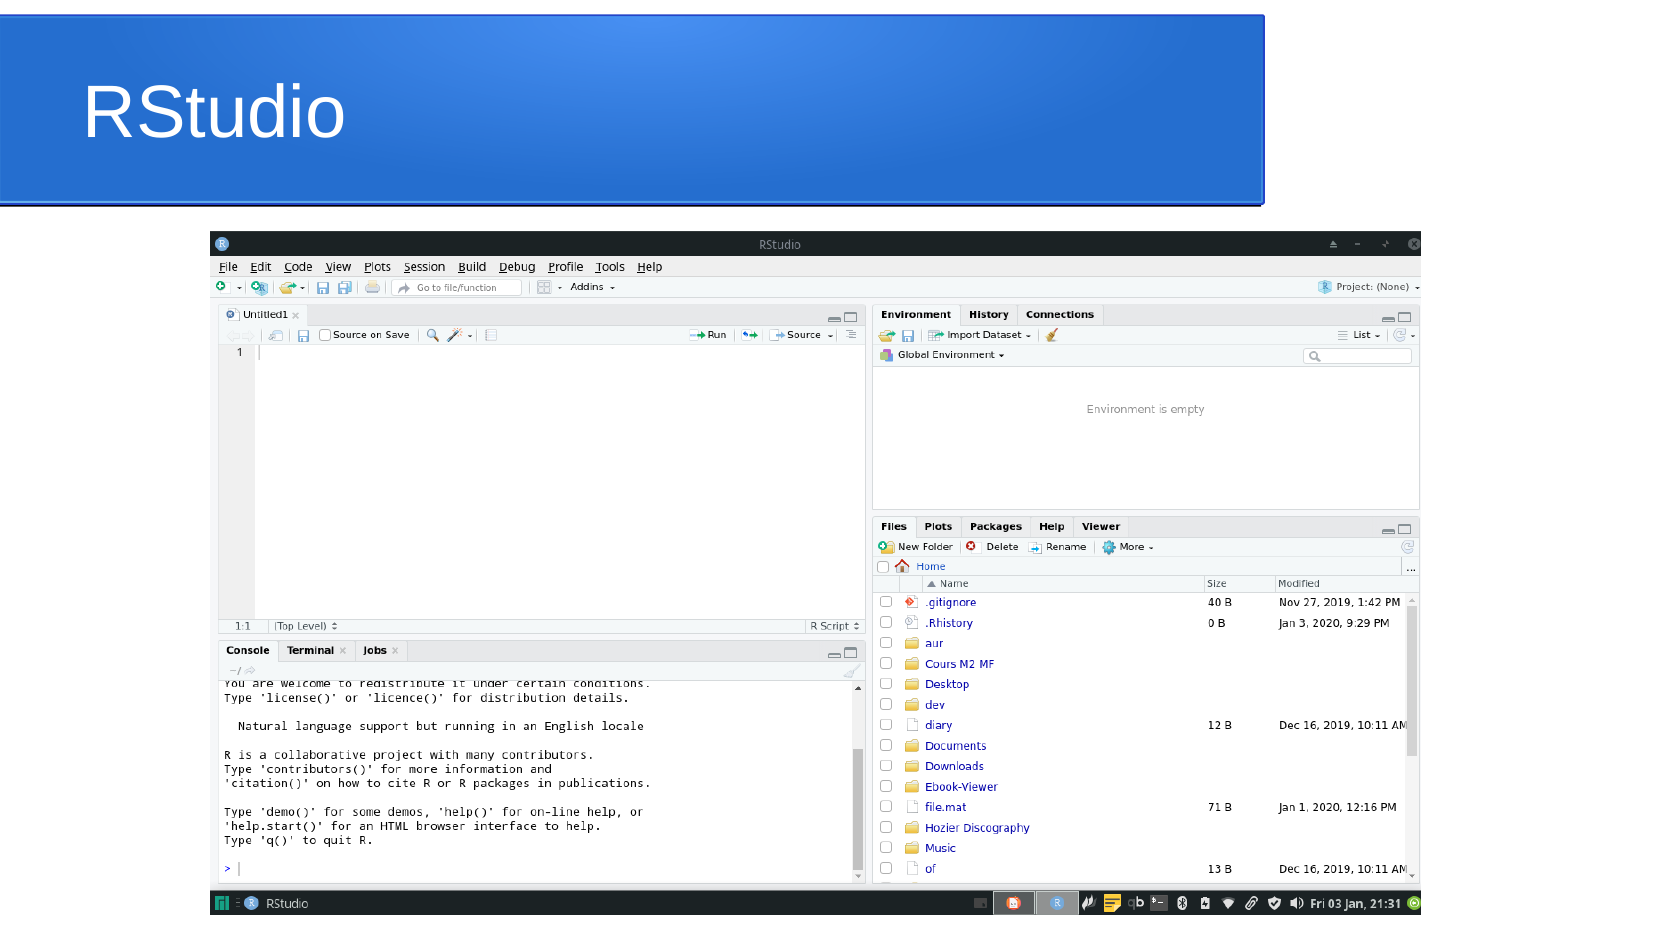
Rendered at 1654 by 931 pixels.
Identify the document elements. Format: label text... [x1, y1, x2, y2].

title RStudio [82, 35, 1235, 189]
picture [210, 231, 1421, 916]
